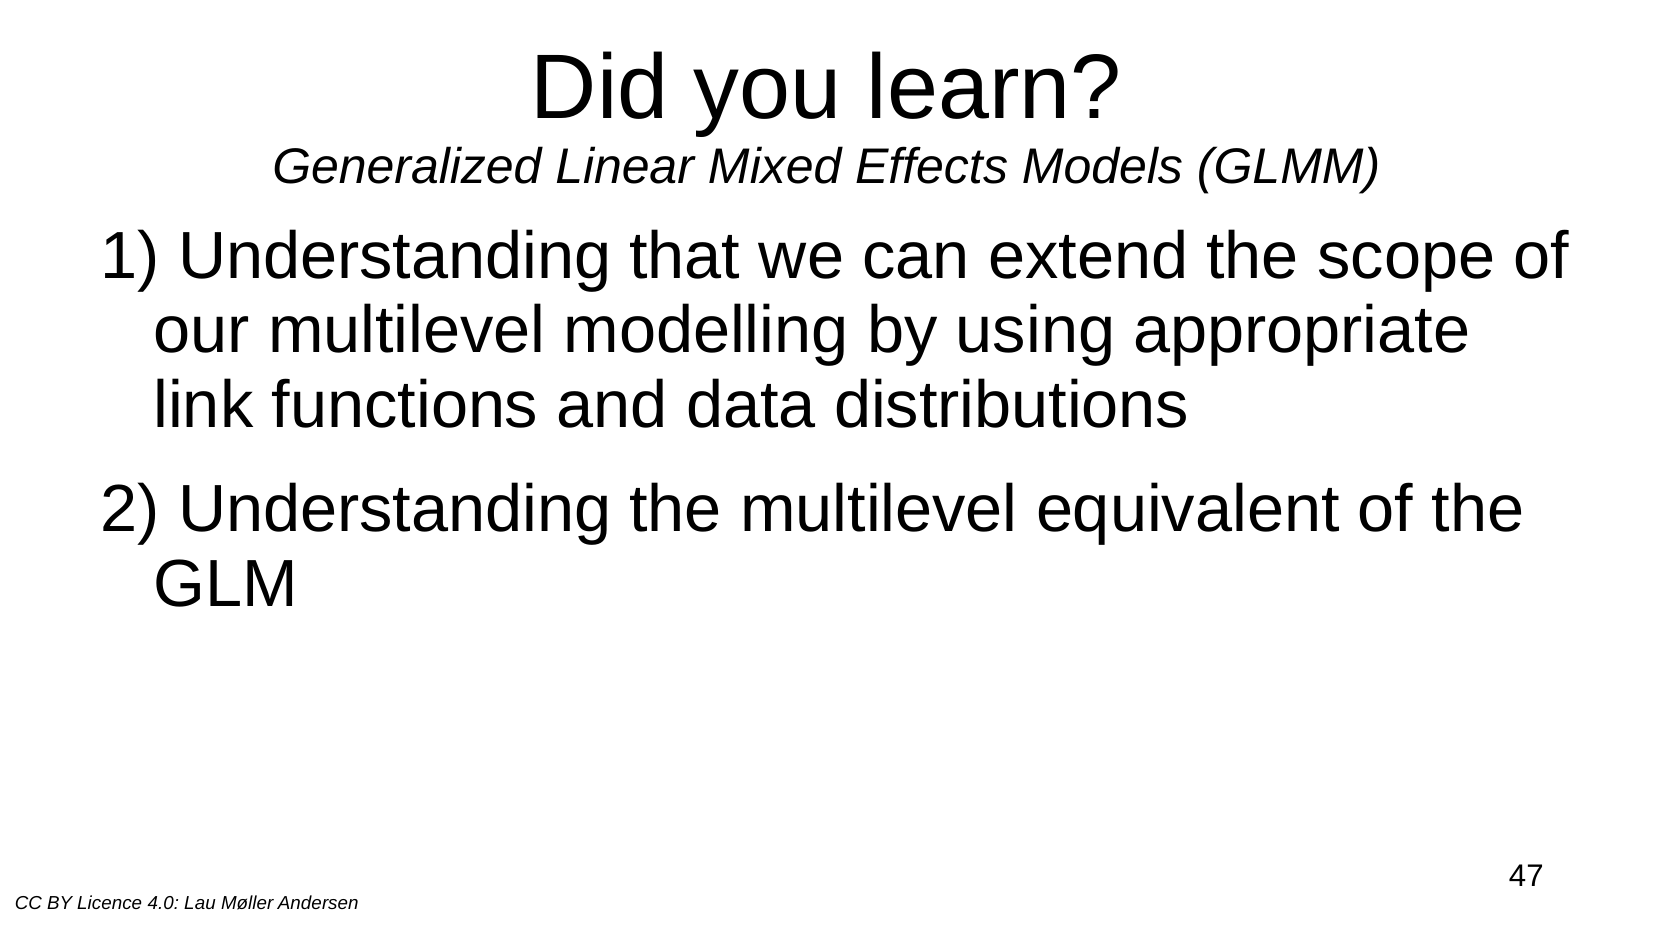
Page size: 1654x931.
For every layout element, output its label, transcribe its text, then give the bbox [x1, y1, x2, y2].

title Did you learn? Generalized Linear Mixed Effects Models (GLMM) [82, 35, 1571, 194]
text_box CC BY Licence 4.0: Lau Møller Andersen [0, 885, 388, 921]
text_box <nummer> [1494, 850, 1654, 921]
list Understanding that we can extend the scope of our multilevel modelling by using appropriate link functions and data distributions Understanding the multilevel equivalent of the GLM [82, 217, 1571, 758]
